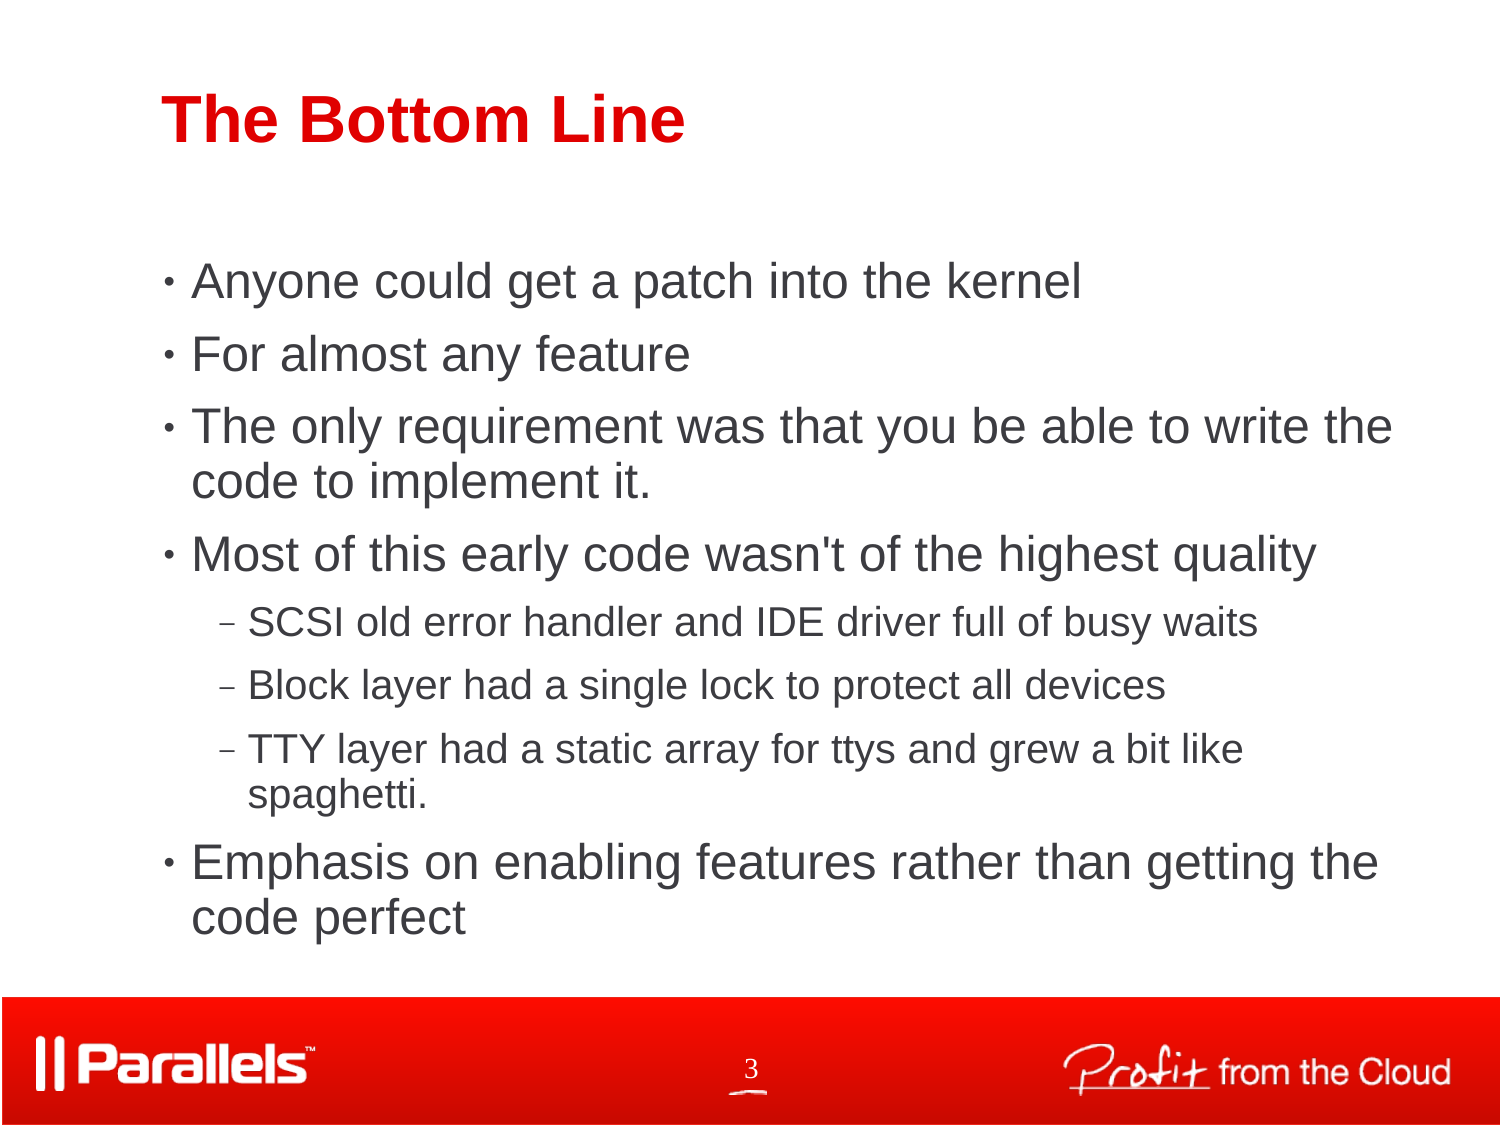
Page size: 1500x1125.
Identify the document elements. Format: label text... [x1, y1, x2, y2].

picture [1049, 1033, 1465, 1096]
title The Bottom Line [161, 41, 1383, 205]
picture [727, 1090, 767, 1095]
picture [36, 1034, 318, 1091]
list Anyone could get a patch into the kernel For almost any feature The only requirement was that you be able to write the code to implement it. Most of this early code wasn't of the highest quality SCSI old error handler and IDE driver full of busy waits Block layer had a single lock to protect all devices TTY layer had a static array for ttys and grew a bit like spaghetti. Emphasis on enabling features rather than getting the code perfect [163, 254, 1404, 998]
